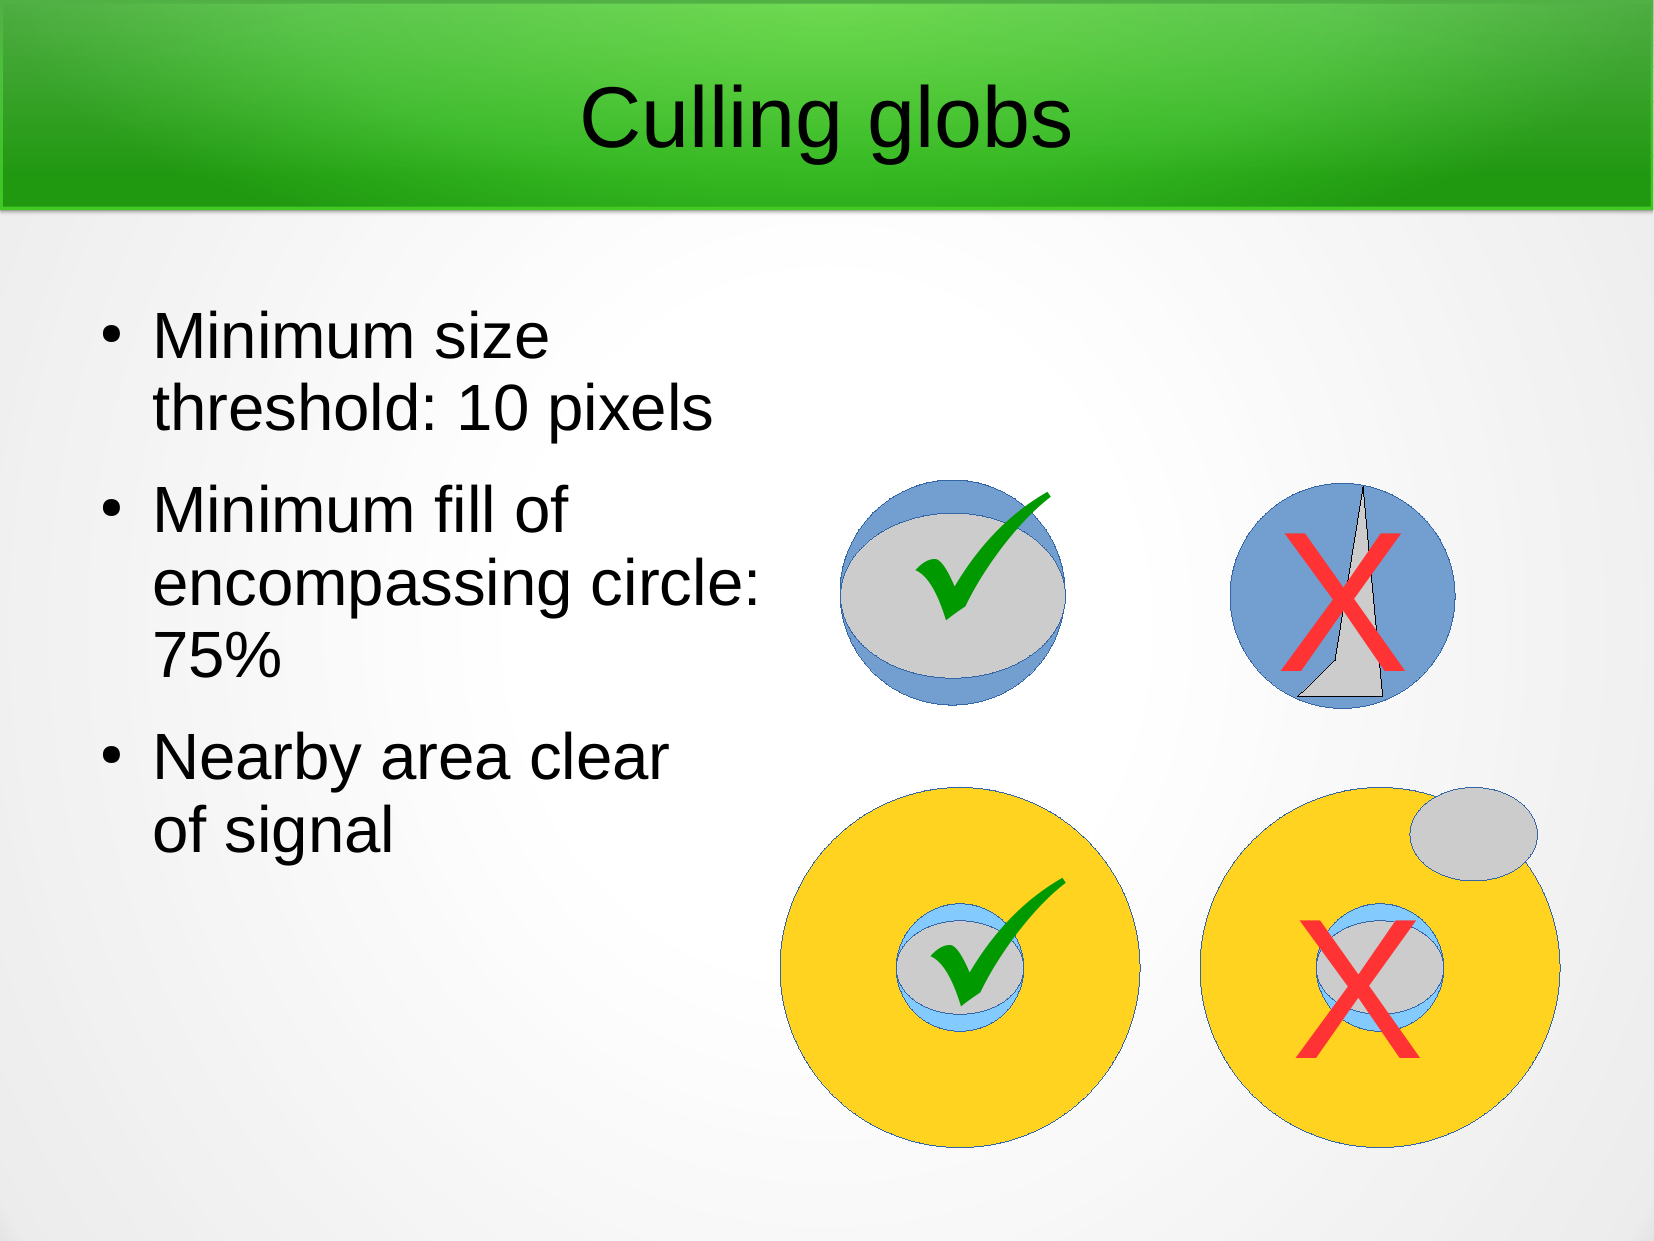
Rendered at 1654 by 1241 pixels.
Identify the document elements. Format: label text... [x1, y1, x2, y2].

title Culling globs [82, 47, 1571, 189]
text_box [891, 480, 1014, 498]
text_box [780, 787, 1141, 1148]
text_box [1426, 520, 1456, 672]
text_box [840, 501, 886, 684]
text_box [1230, 518, 1261, 674]
list Minimum size threshold: 10 pixels Minimum fill of encompassing circle: 75% Nearby area clear of signal [82, 299, 809, 1019]
text_box X [1276, 870, 1441, 1109]
text_box 3 [901, 885, 1082, 1094]
text_box [1200, 787, 1561, 1148]
text_box X [1261, 483, 1426, 722]
text_box 3 [886, 498, 1067, 707]
